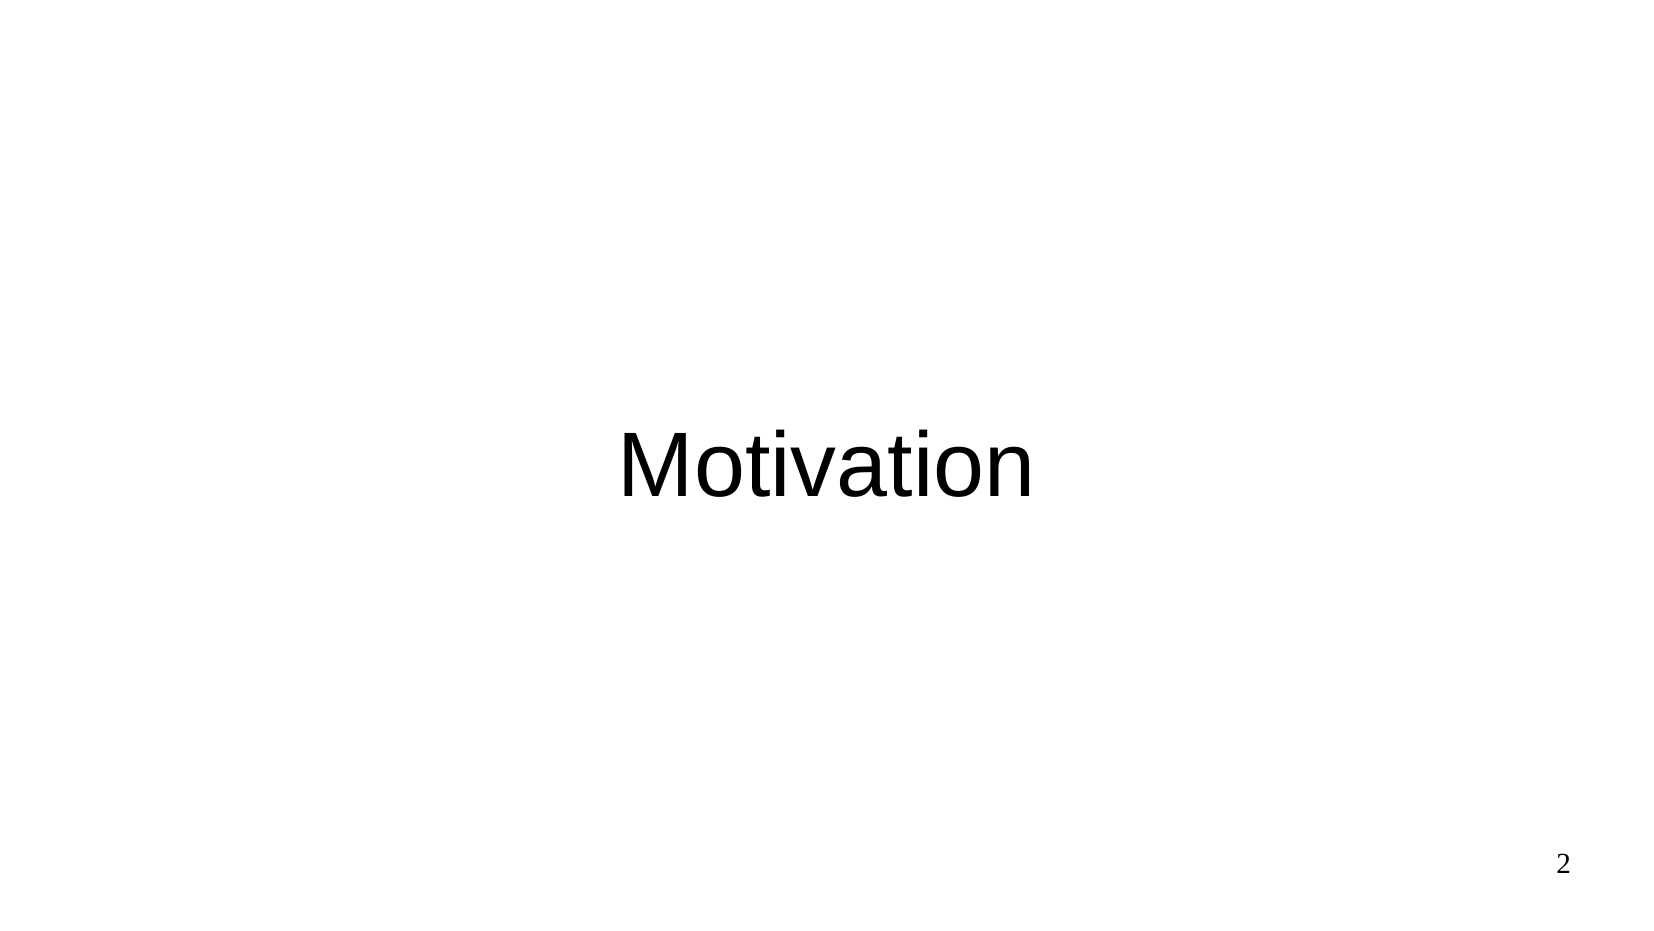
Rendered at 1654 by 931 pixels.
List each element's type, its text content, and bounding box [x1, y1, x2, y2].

title Motivation [82, 387, 1571, 543]
